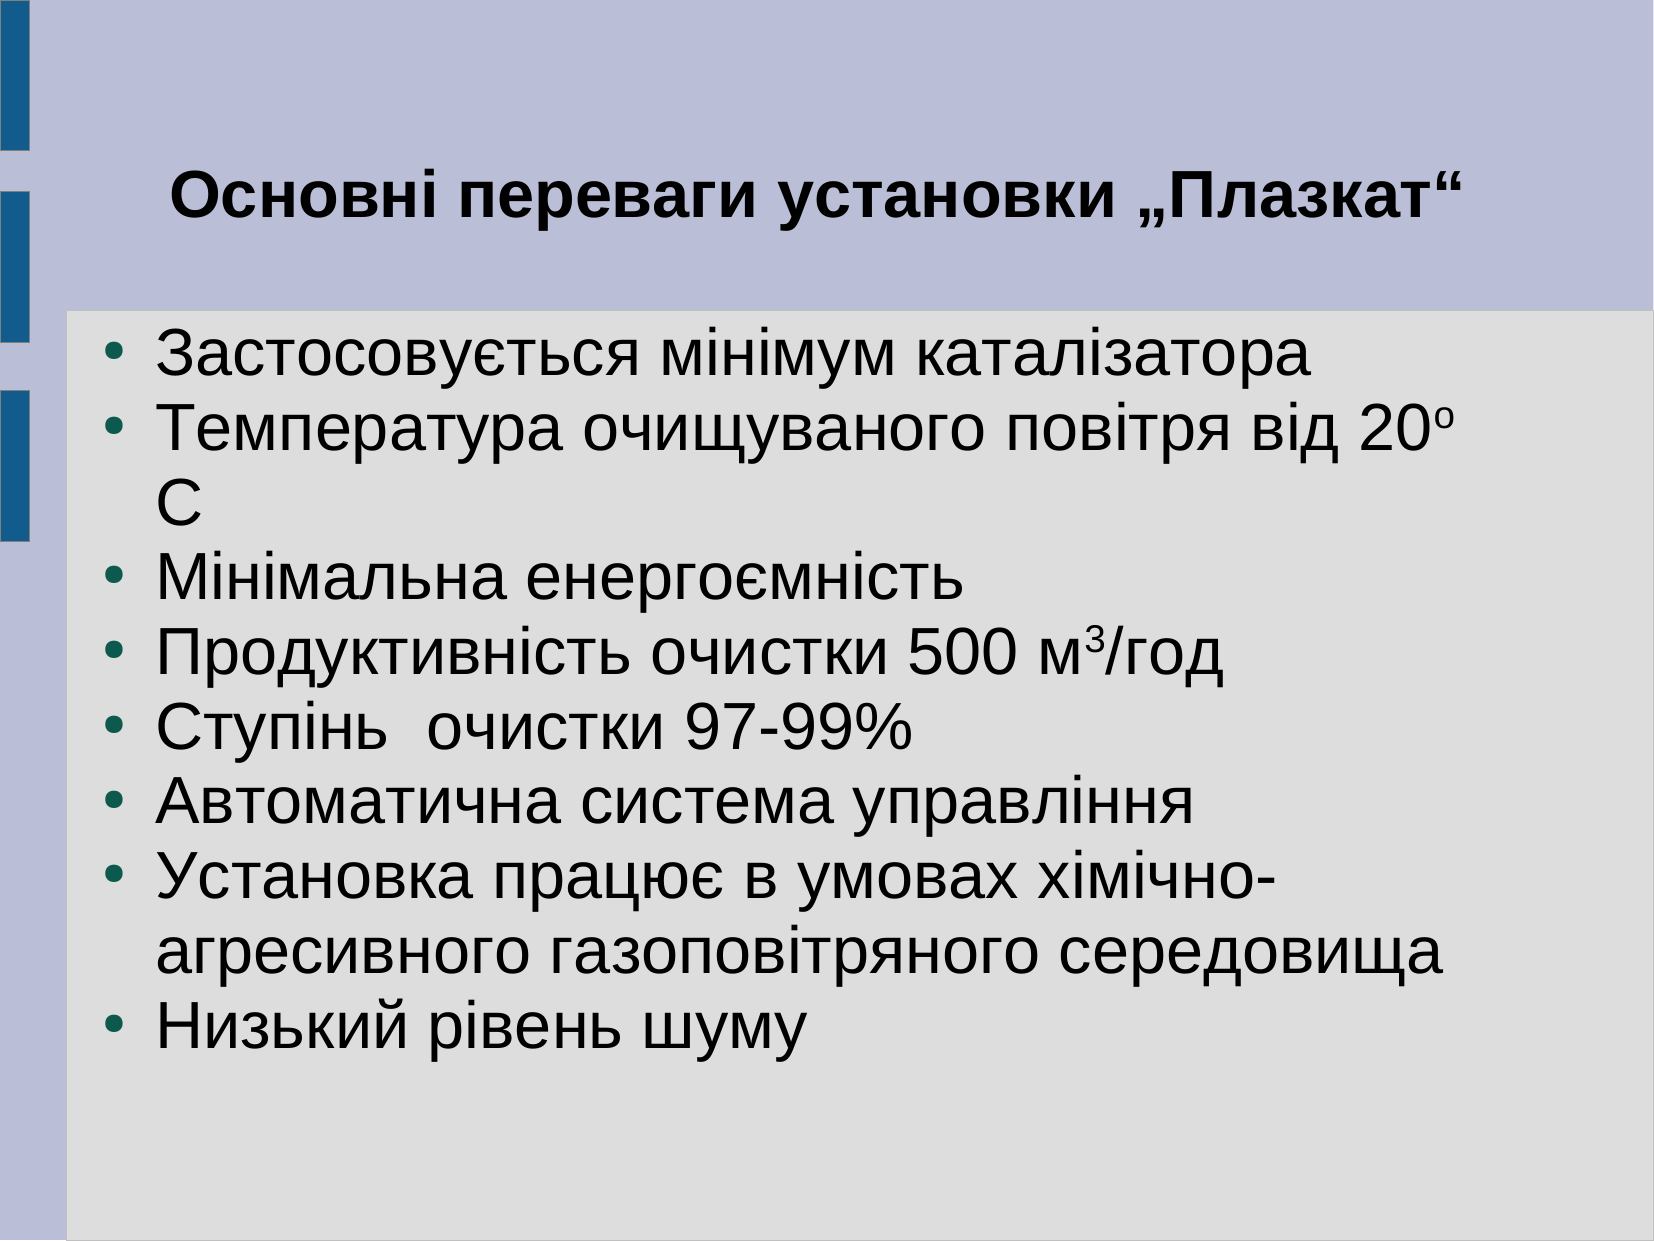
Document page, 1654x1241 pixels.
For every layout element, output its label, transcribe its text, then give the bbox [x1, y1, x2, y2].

list Застосовується мінімум каталізатора Температура очищуваного повітря від 20о С Мінімальна енергоємність Продуктивність очистки 500 м3/год Ступінь очистки 97-99% Автоматична система управління Установка працює в умовах хімічно-агресивного газоповітряного середовища Низький рівень шуму [84, 315, 1497, 1097]
title Основні переваги установки „Плазкат“ [121, 91, 1534, 299]
